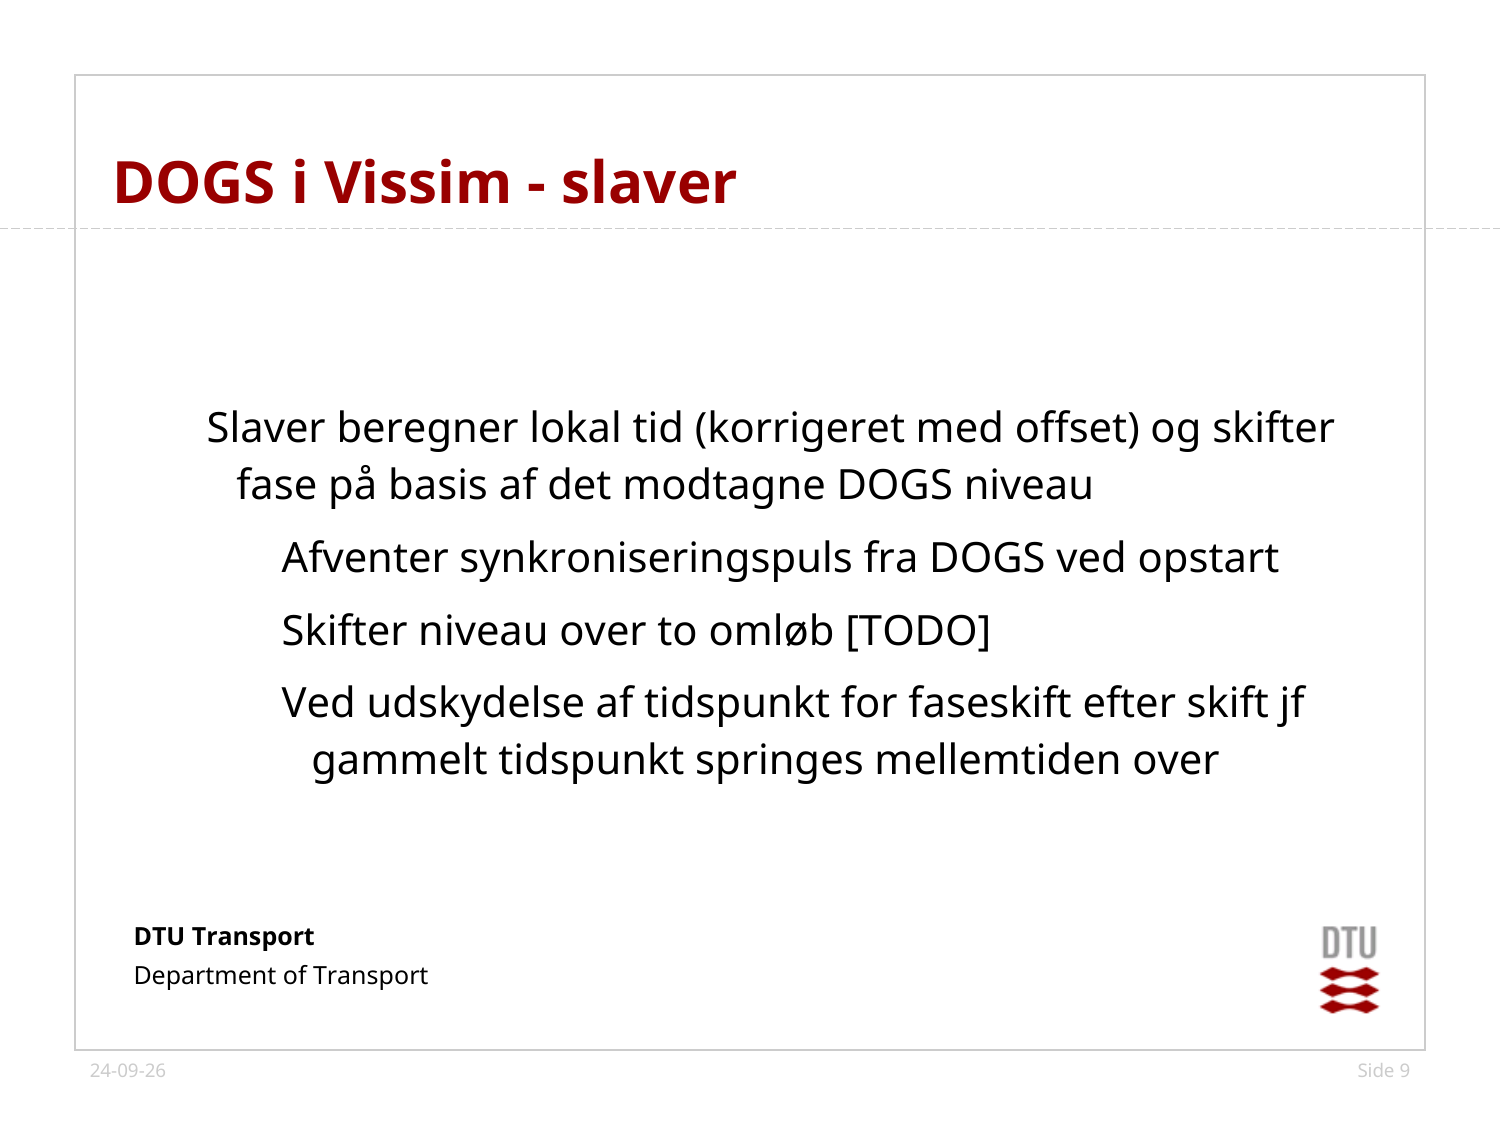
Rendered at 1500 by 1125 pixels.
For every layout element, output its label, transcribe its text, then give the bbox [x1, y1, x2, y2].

title DOGS i Vissim - slaver [112, 132, 1401, 231]
picture [1297, 961, 1418, 1034]
subtitle Slaver beregner lokal tid (korrigeret med offset) og skifter fase på basis af det modtagne DOGS niveau Afventer synkroniseringspuls fra DOGS ved opstart Skifter niveau over to omløb [TODO] Ved udskydelse af tidspunkt for faseskift efter skift jf gammelt tidspunkt springes mellemtiden over [206, 224, 1418, 961]
